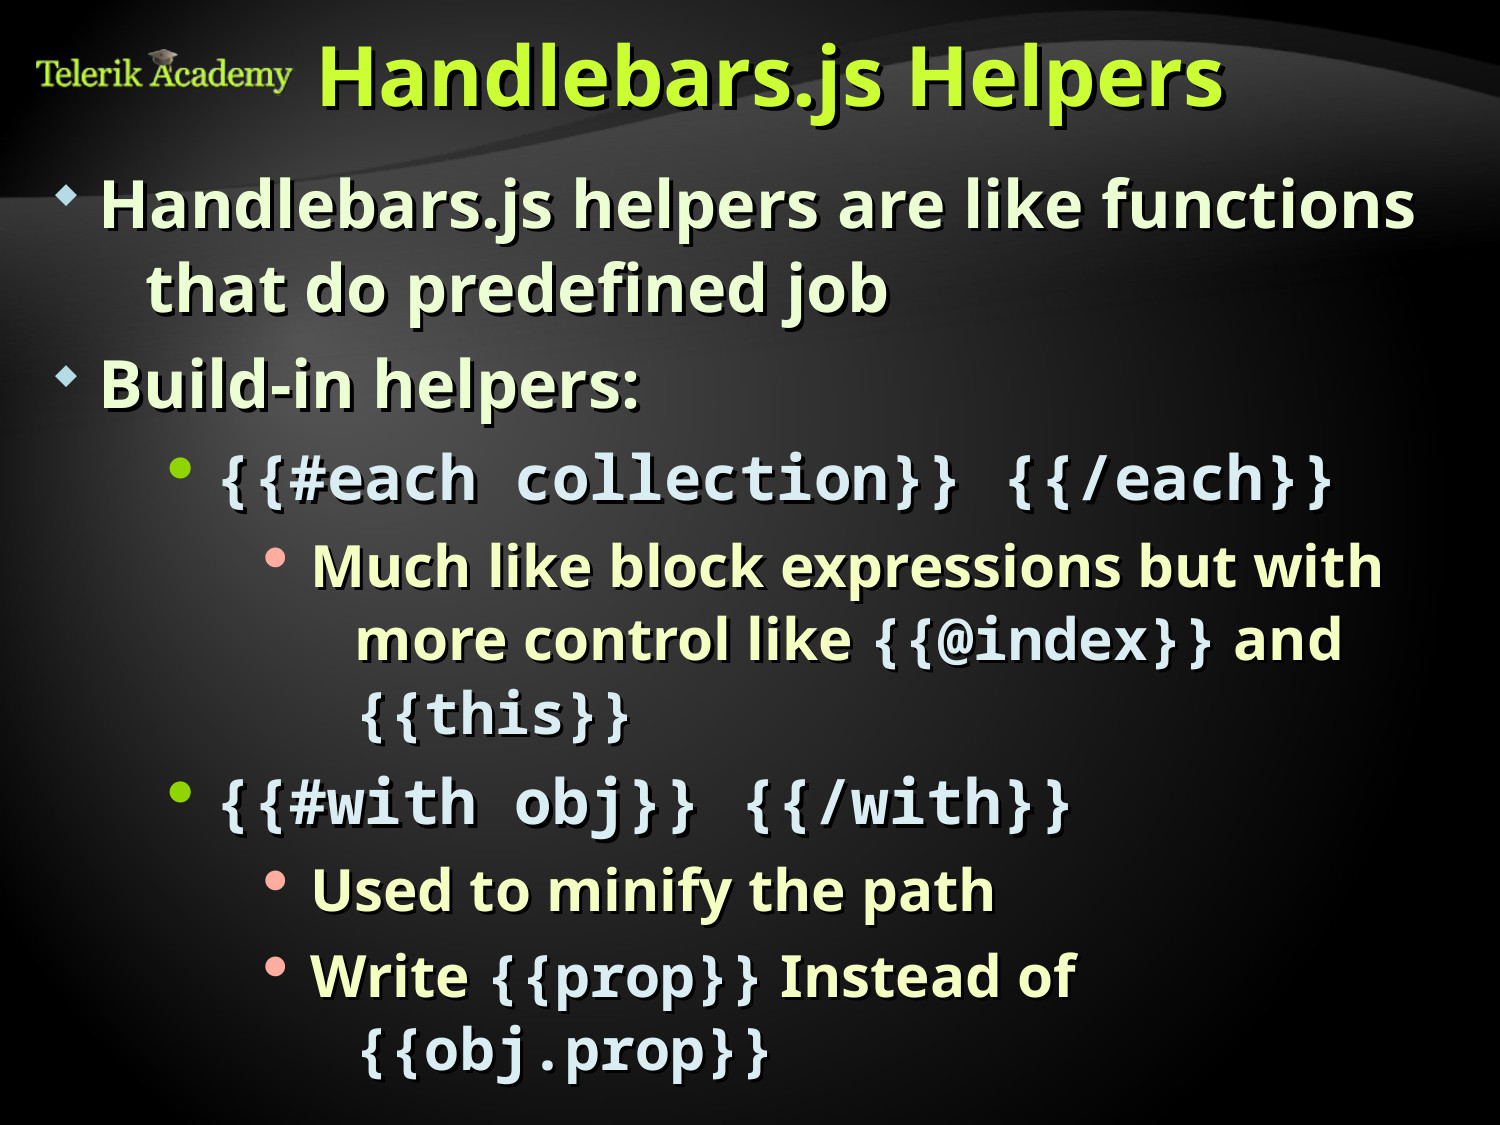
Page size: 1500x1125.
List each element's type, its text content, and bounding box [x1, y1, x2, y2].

title Handlebars.js Helpers [300, 12, 1463, 149]
list Handlebars.js helpers are like functions that do predefined job Build-in helpers: {{#each collection}} {{/each}} Much like block expressions but with more control like {{@index}} and {{this}} {{#with obj}} {{/with}} Used to minify the path Write {{prop}} Instead of {{obj.prop}} [37, 149, 1463, 1101]
